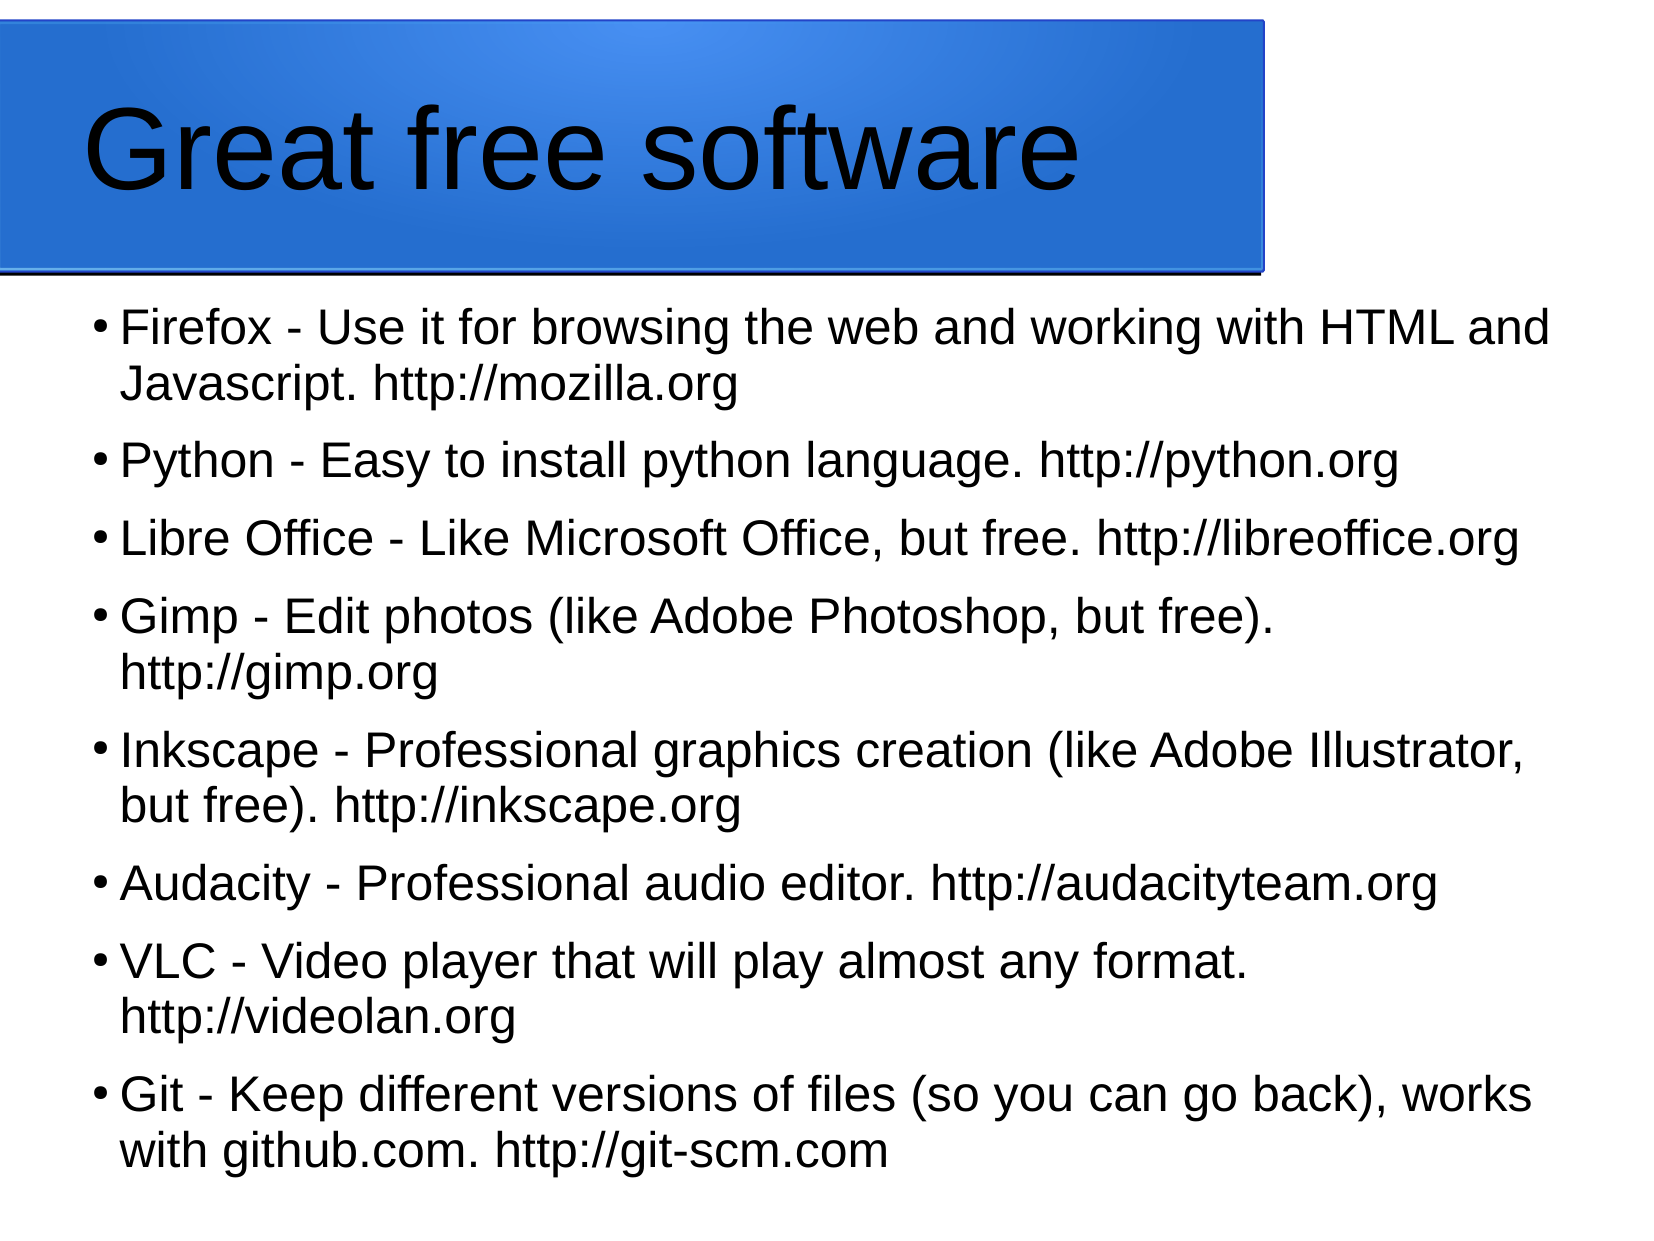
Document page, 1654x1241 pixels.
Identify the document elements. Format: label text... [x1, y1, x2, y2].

list Firefox - Use it for browsing the web and working with HTML and Javascript. http://mozilla.org Python - Easy to install python language. http://python.org Libre Office - Like Microsoft Office, but free. http://libreoffice.org Gimp - Edit photos (like Adobe Photoshop, but free). http://gimp.org Inkscape - Professional graphics creation (like Adobe Illustrator, but free). http://inkscape.org Audacity - Professional audio editor. http://audacityteam.org VLC - Video player that will play almost any format. http://videolan.org Git - Keep different versions of files (so you can go back), works with github.com. http://git-scm.com [82, 299, 1571, 1201]
title Great free software [82, 47, 1235, 252]
